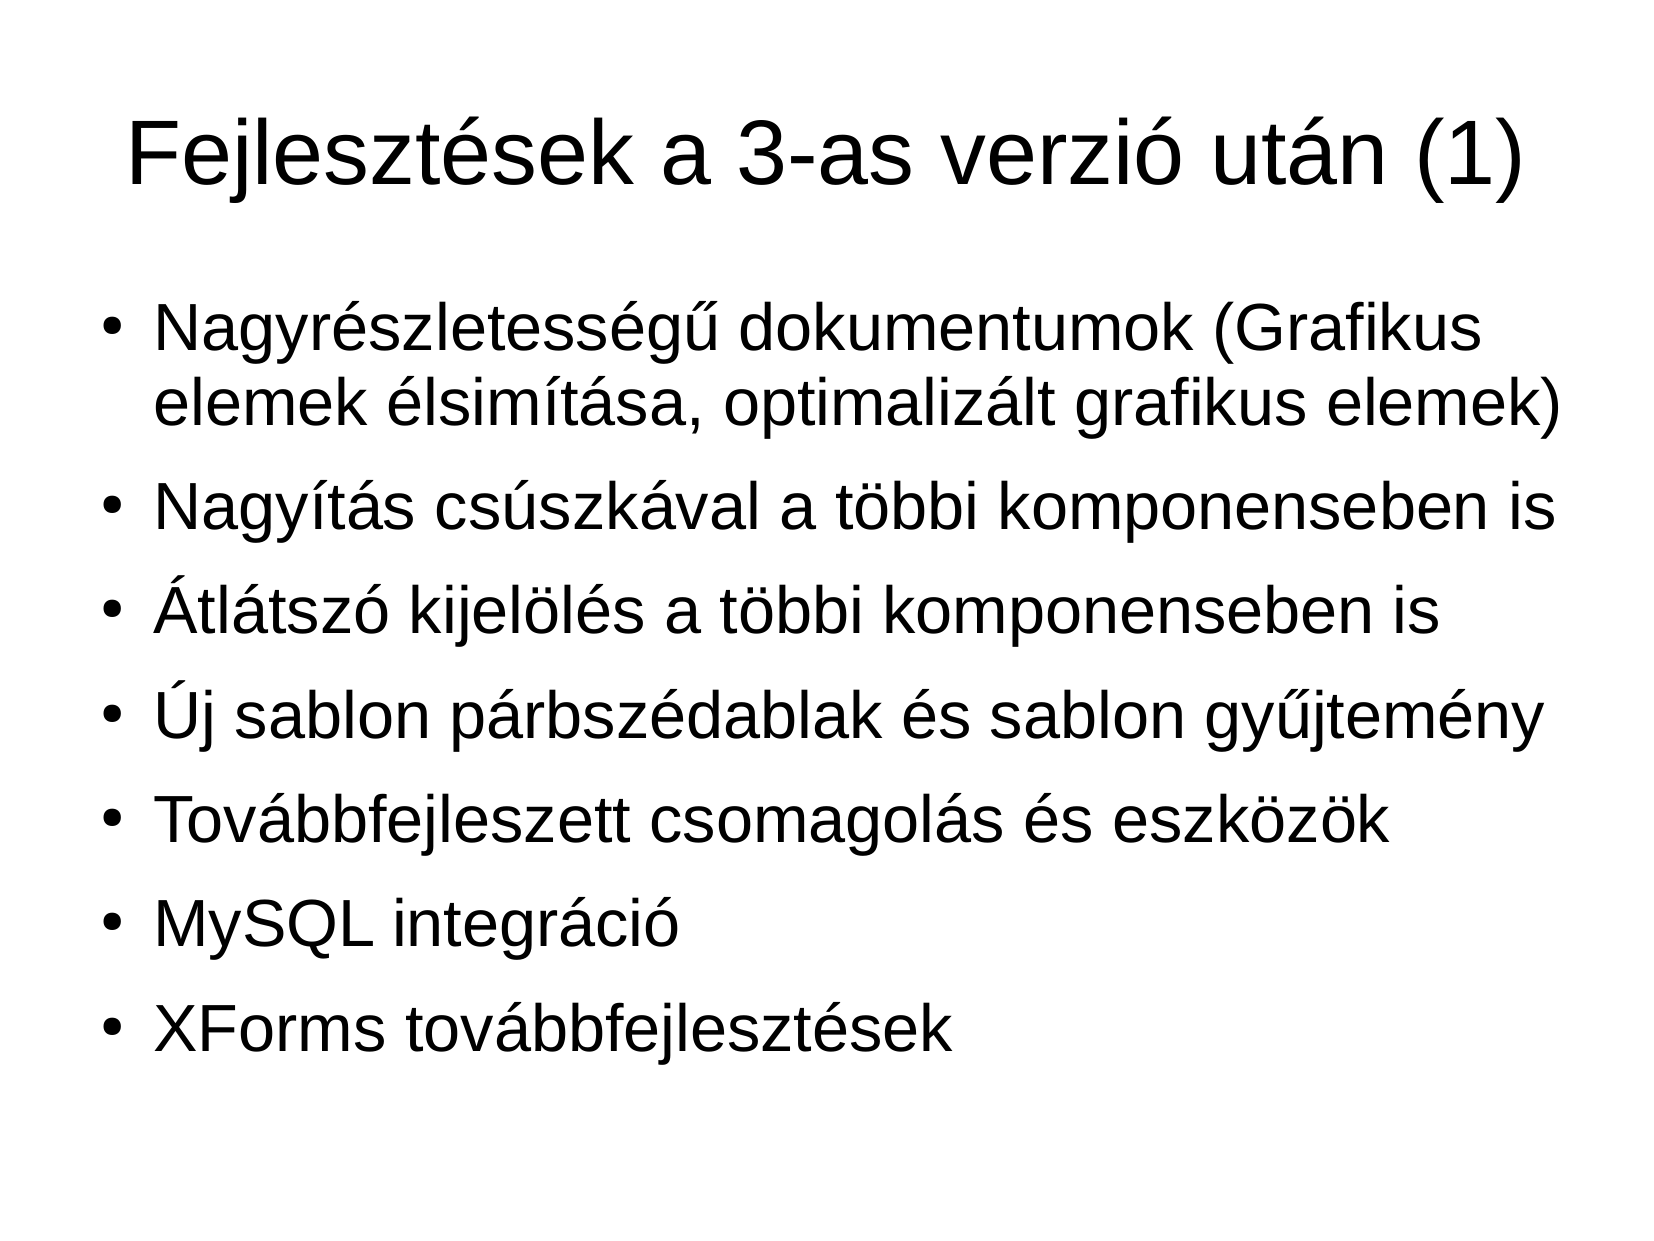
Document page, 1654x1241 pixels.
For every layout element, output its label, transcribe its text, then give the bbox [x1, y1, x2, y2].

title Fejlesztések a 3-as verzió után (1) [82, 56, 1571, 250]
list Nagyrészletességű dokumentumok (Grafikus elemek élsimítása, optimalizált grafikus elemek) Nagyítás csúszkával a többi komponenseben is Átlátszó kijelölés a többi komponenseben is Új sablon párbszédablak és sablon gyűjtemény Továbbfejleszett csomagolás és eszközök MySQL integráció XForms továbbfejlesztések [82, 290, 1571, 1094]
